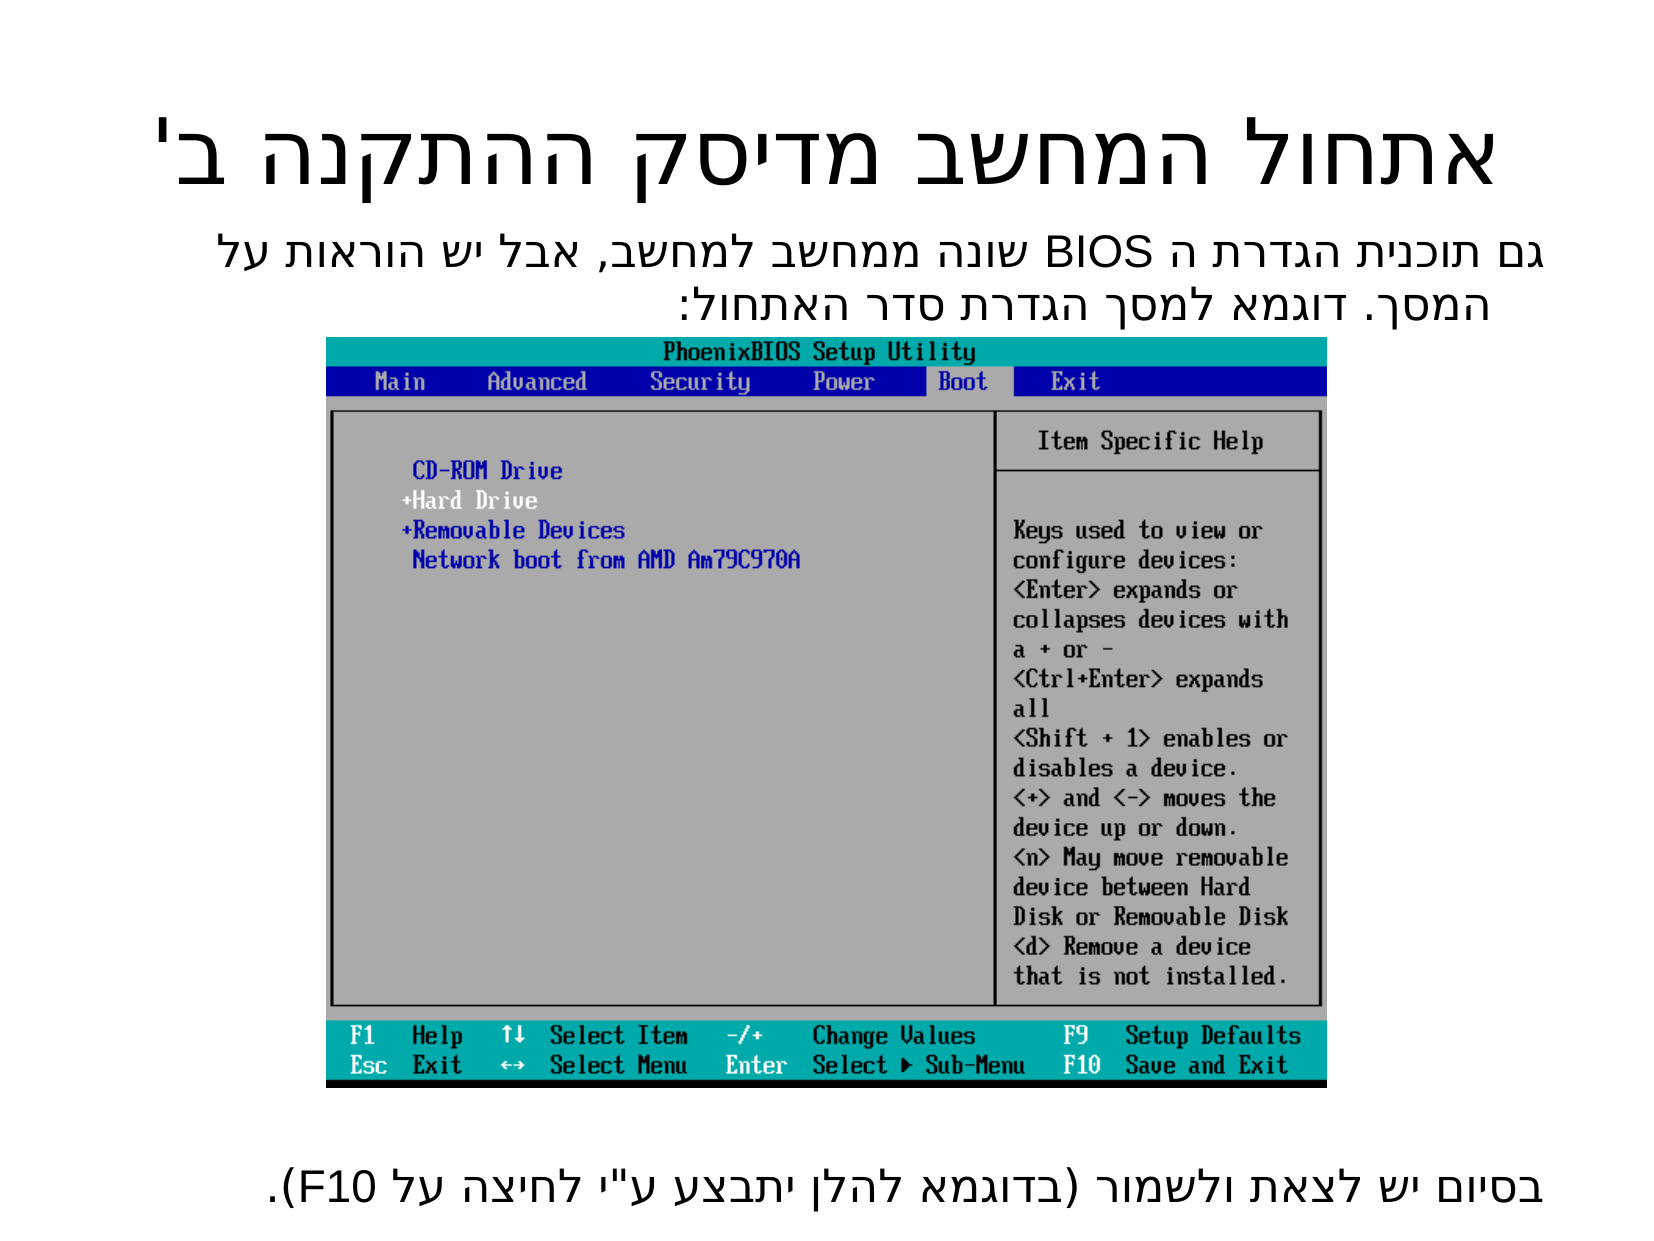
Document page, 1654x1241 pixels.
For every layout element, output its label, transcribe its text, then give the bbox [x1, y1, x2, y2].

picture [326, 337, 1327, 1088]
list גם תוכנית הגדרת ה BIOS שונה ממחשב למחשב, אבל יש הוראות על המסך. דוגמא למסך הגדרת סדר האתחול: בסיום יש לצאת ולשמור (בדוגמא להלן יתבצע ע"י לחיצה על F10). [75, 225, 1564, 1239]
title אתחול המחשב מדיסק ההתקנה ב' [82, 49, 1571, 257]
